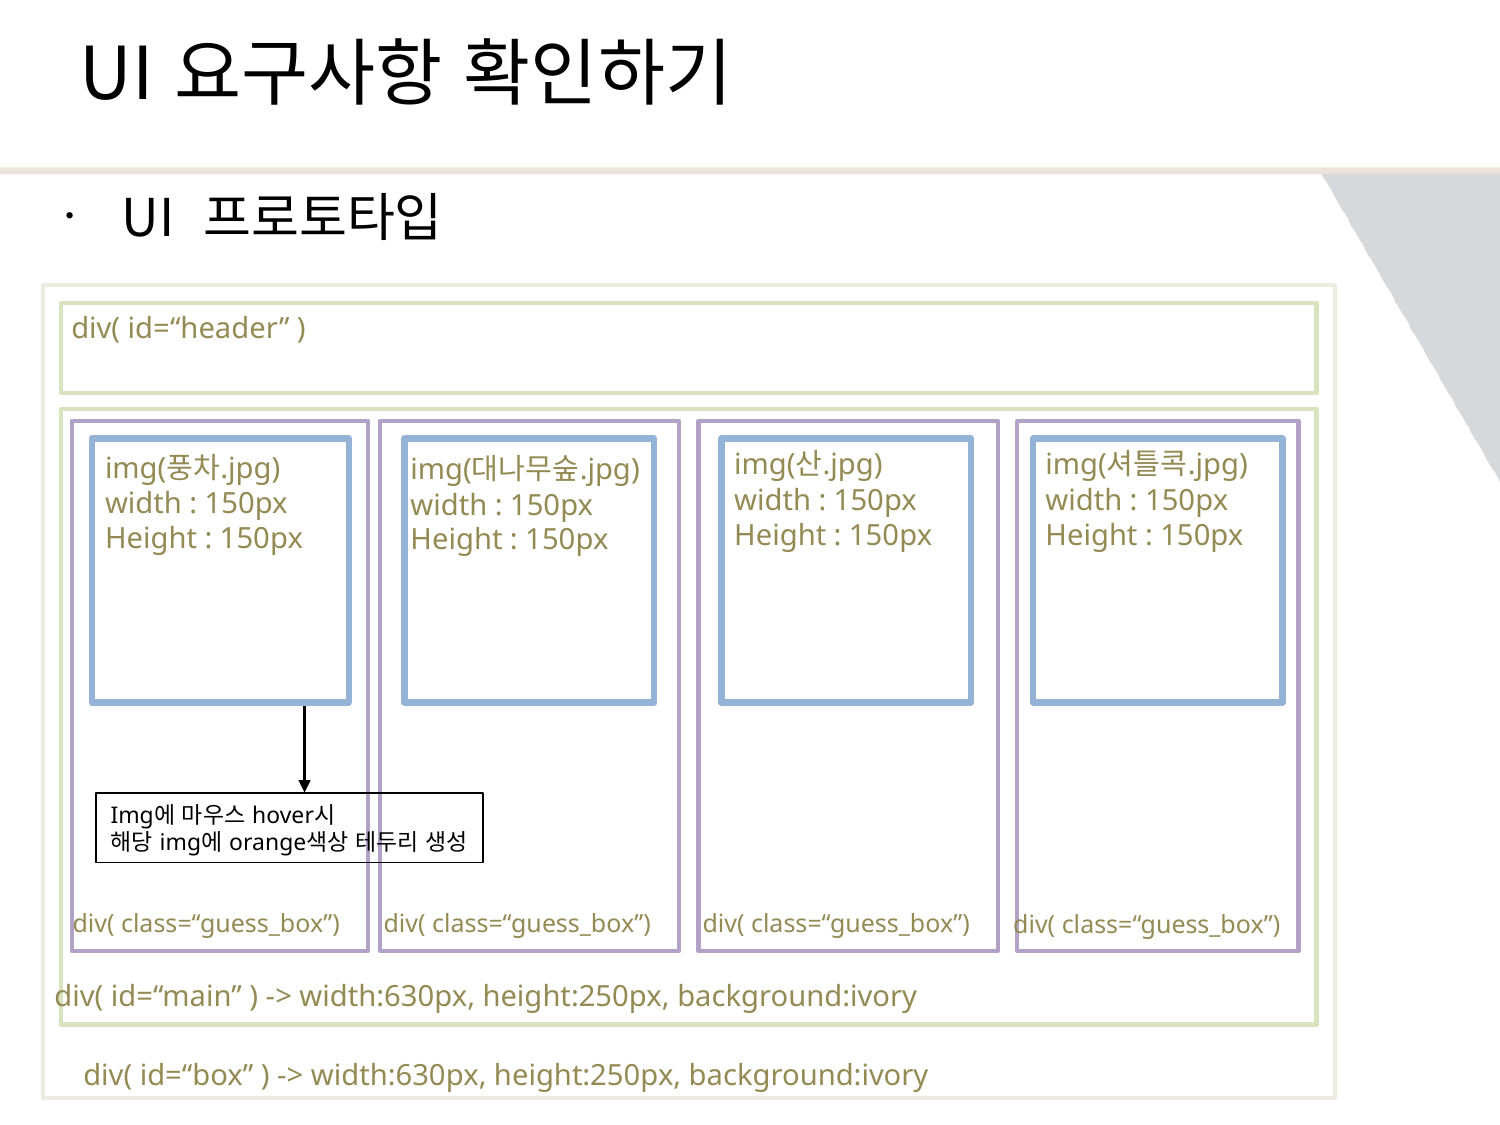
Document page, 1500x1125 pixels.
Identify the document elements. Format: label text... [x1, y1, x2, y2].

list UI 프로토타입 [382, 423, 677, 949]
text_box div( class=“guess_box”) [368, 900, 667, 946]
text_box div( class=“guess_box”) [57, 900, 356, 946]
text_box div( class=“guess_box”) [687, 899, 986, 945]
text_box <h2>Jump for Joy Sale</h2> [61, 302, 1317, 394]
list UI 프로토타입 [74, 423, 366, 949]
text_box img(대나무숲.jpg) width : 150px Height : 150px [395, 443, 655, 564]
text_box div( class=“guess_box”) [998, 901, 1296, 947]
list UI 프로토타입 [50, 287, 1333, 1096]
text_box div( id=“header” ) [56, 302, 321, 352]
list UI 프로토타입 [50, 177, 1442, 1114]
title UI 요구사항 확인하기 [64, 19, 1322, 150]
text_box Img에 마우스 hover시 해당 img에 orange색상 테두리 생성 [95, 792, 484, 863]
text_box img(셔틀콕.jpg) width : 150px Height : 150px [1030, 438, 1263, 559]
list UI 프로토타입 [95, 442, 346, 699]
list UI 프로토타입 [370, 863, 378, 900]
text_box img(산.jpg) width : 150px Height : 150px [719, 438, 948, 559]
text_box div( id=“box” ) -> width:630px, height:250px, background:ivory [68, 1048, 952, 1099]
list UI 프로토타입 [63, 411, 1314, 1022]
picture [0, 0, 1500, 1125]
text_box div( id=“main” ) -> width:630px, height:250px, background:ivory [39, 970, 941, 1020]
text_box img(풍차.jpg) width : 150px Height : 150px [90, 441, 319, 562]
